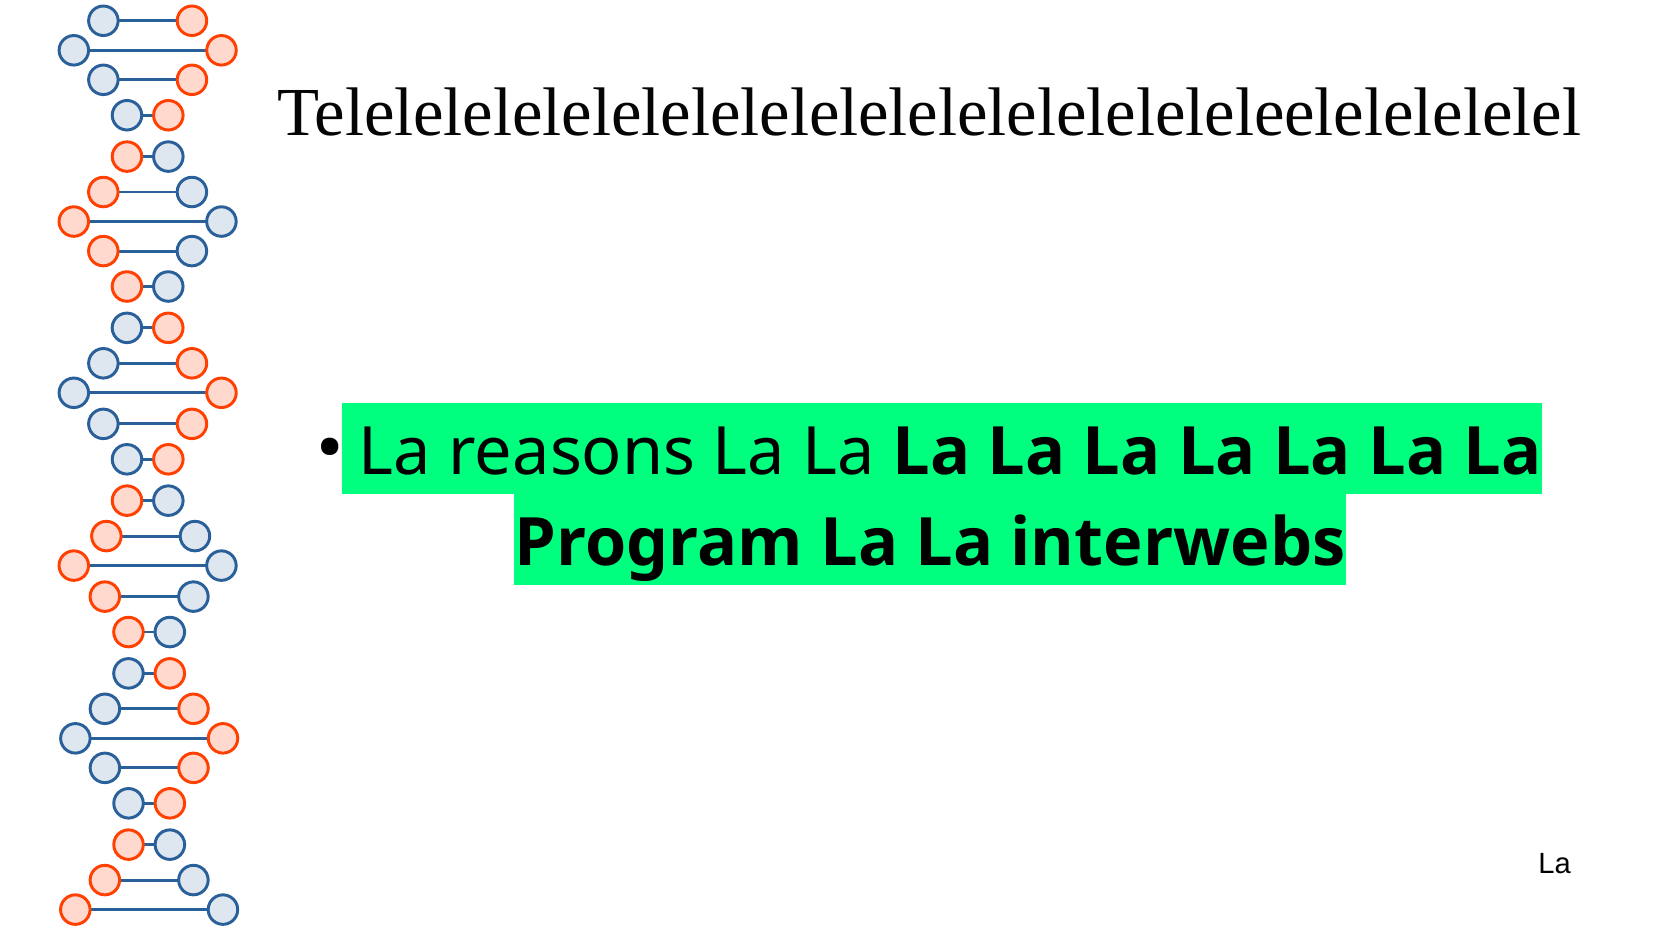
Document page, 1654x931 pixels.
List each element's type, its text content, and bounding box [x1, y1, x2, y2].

subtitle La reasons La La La La La La La La La Program La La interwebs [265, 224, 1595, 764]
title Teleleleleleleleleleleleleleleleleleleleelelelelelel [265, 35, 1595, 189]
